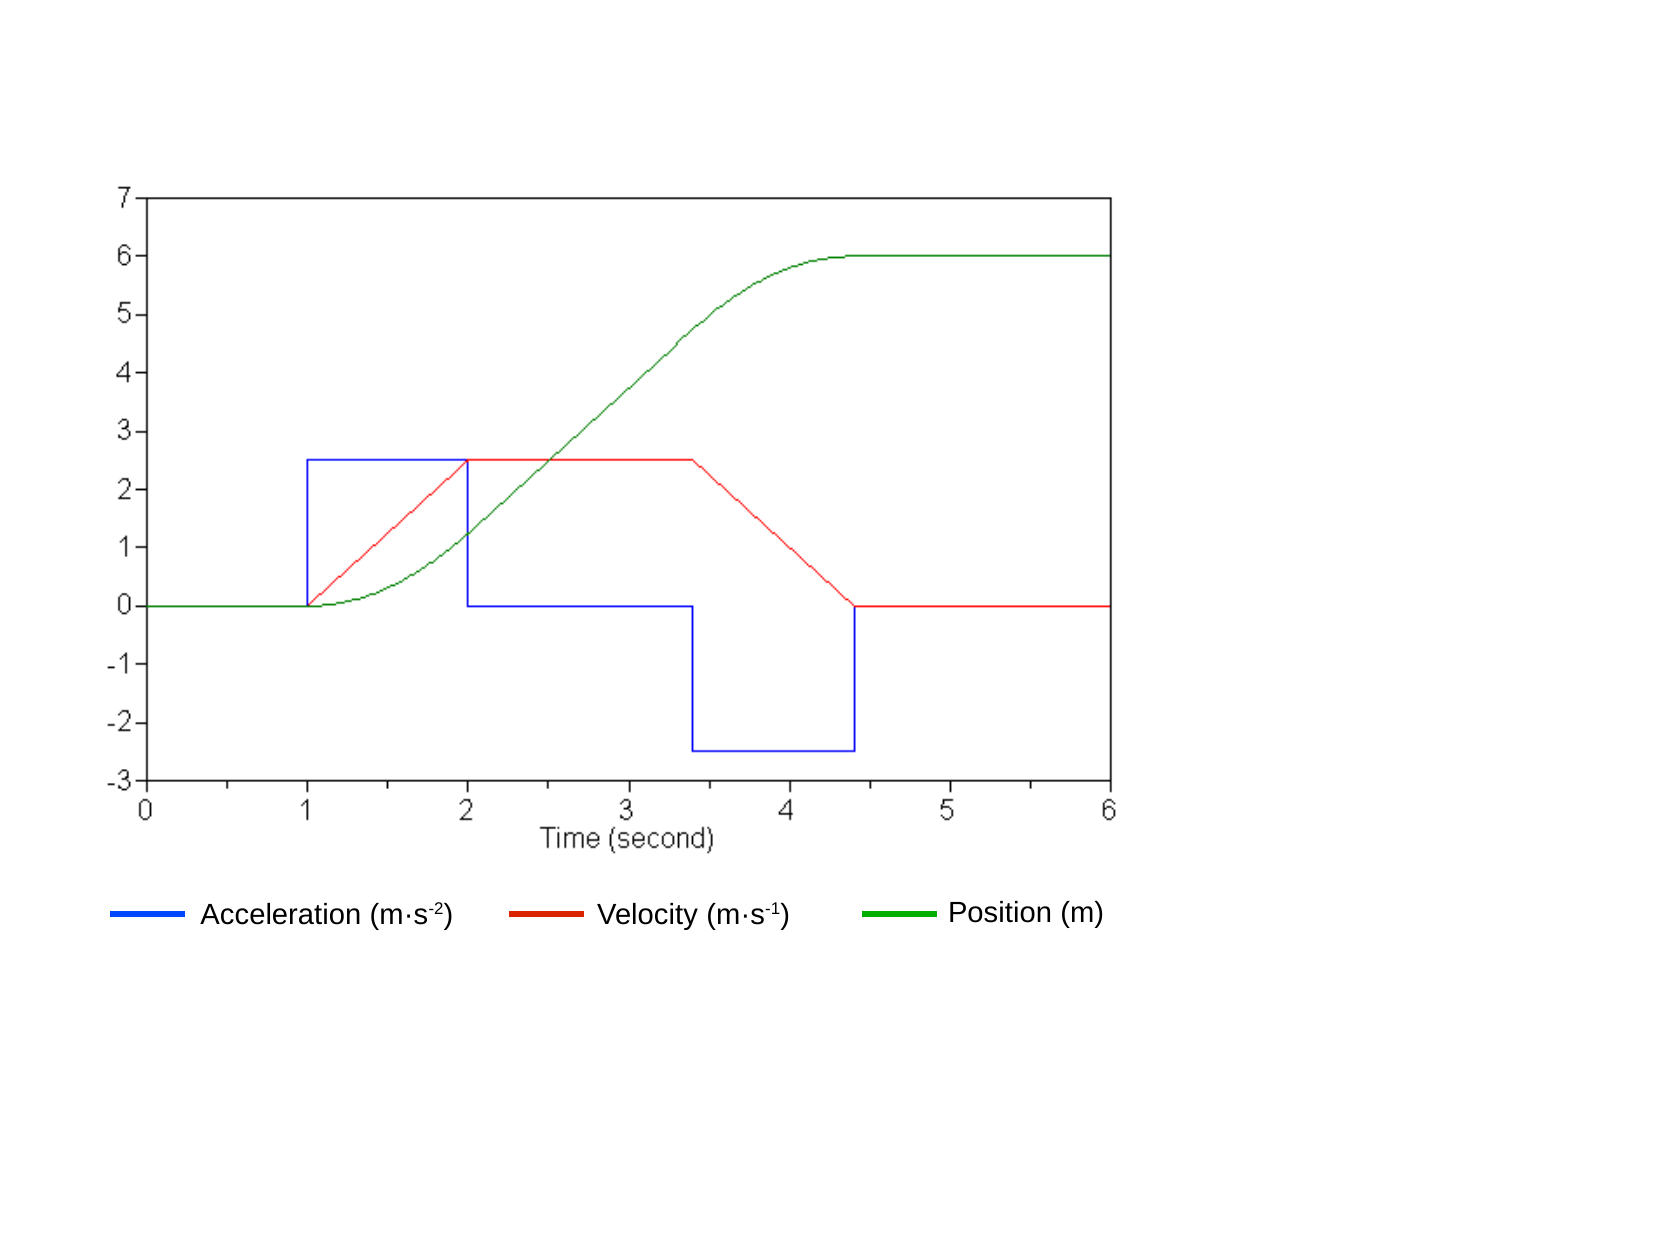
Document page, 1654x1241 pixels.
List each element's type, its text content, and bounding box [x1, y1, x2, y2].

text_box Velocity (m·s-1) [582, 890, 823, 940]
text_box Acceleration (m·s-2) [185, 890, 488, 940]
picture [75, 182, 1126, 857]
text_box Position (m) [933, 888, 1145, 936]
